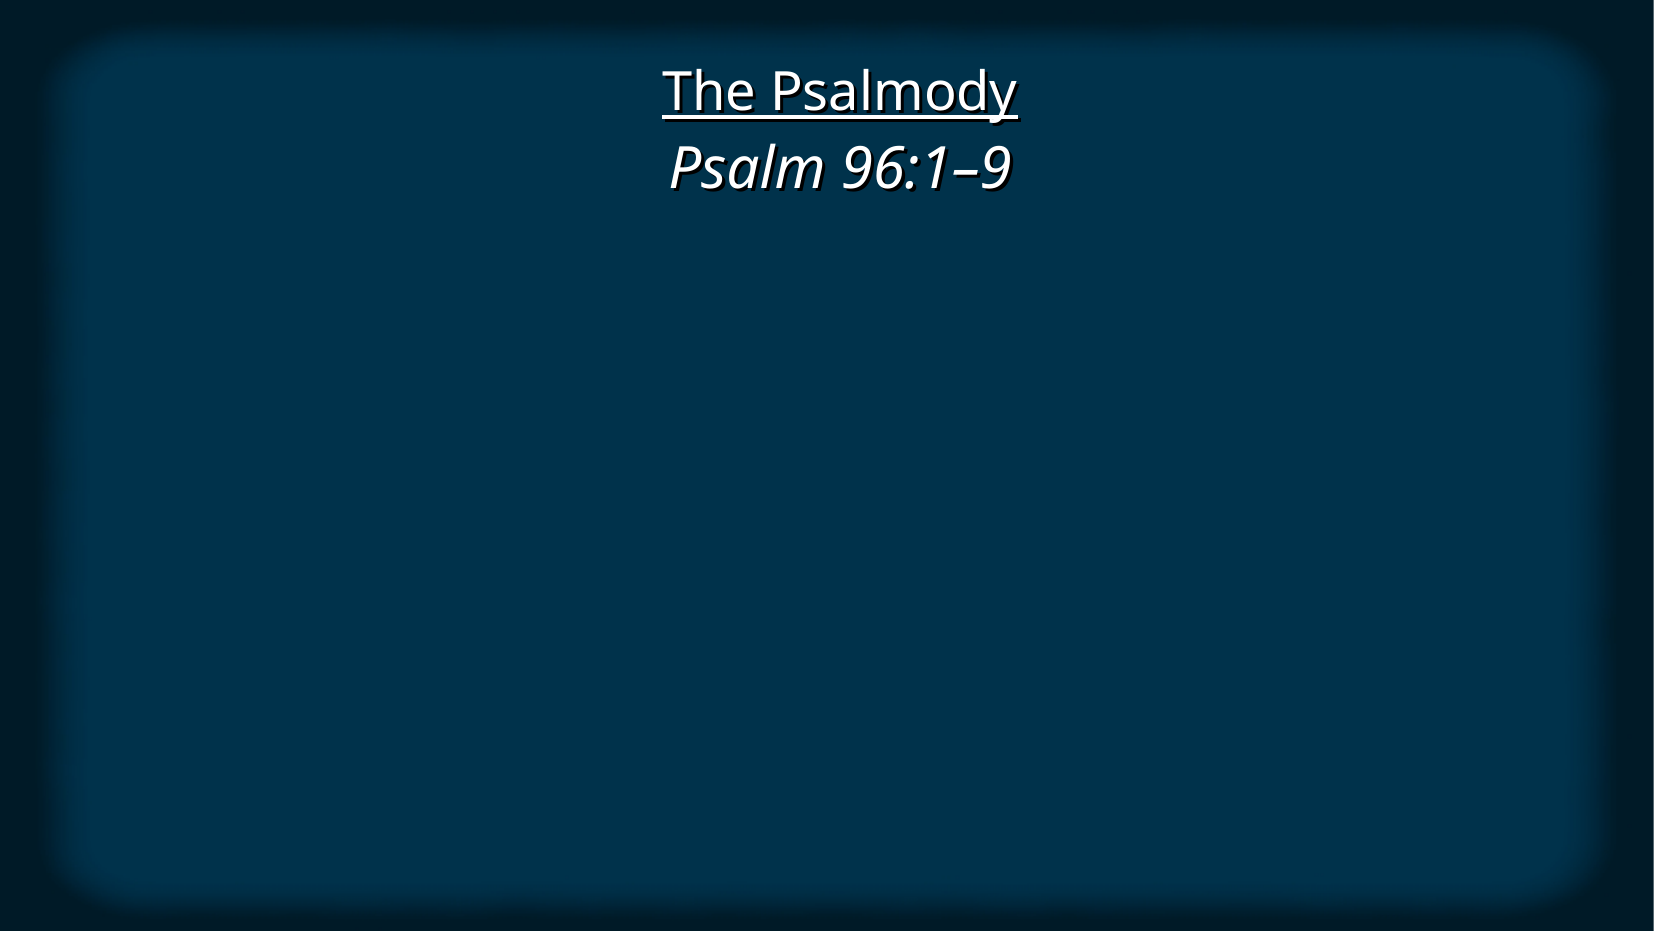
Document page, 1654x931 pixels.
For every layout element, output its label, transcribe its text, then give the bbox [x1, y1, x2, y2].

picture [0, 0, 1654, 931]
text_box The Psalmody Psalm 96:1–9 [75, 45, 1606, 209]
